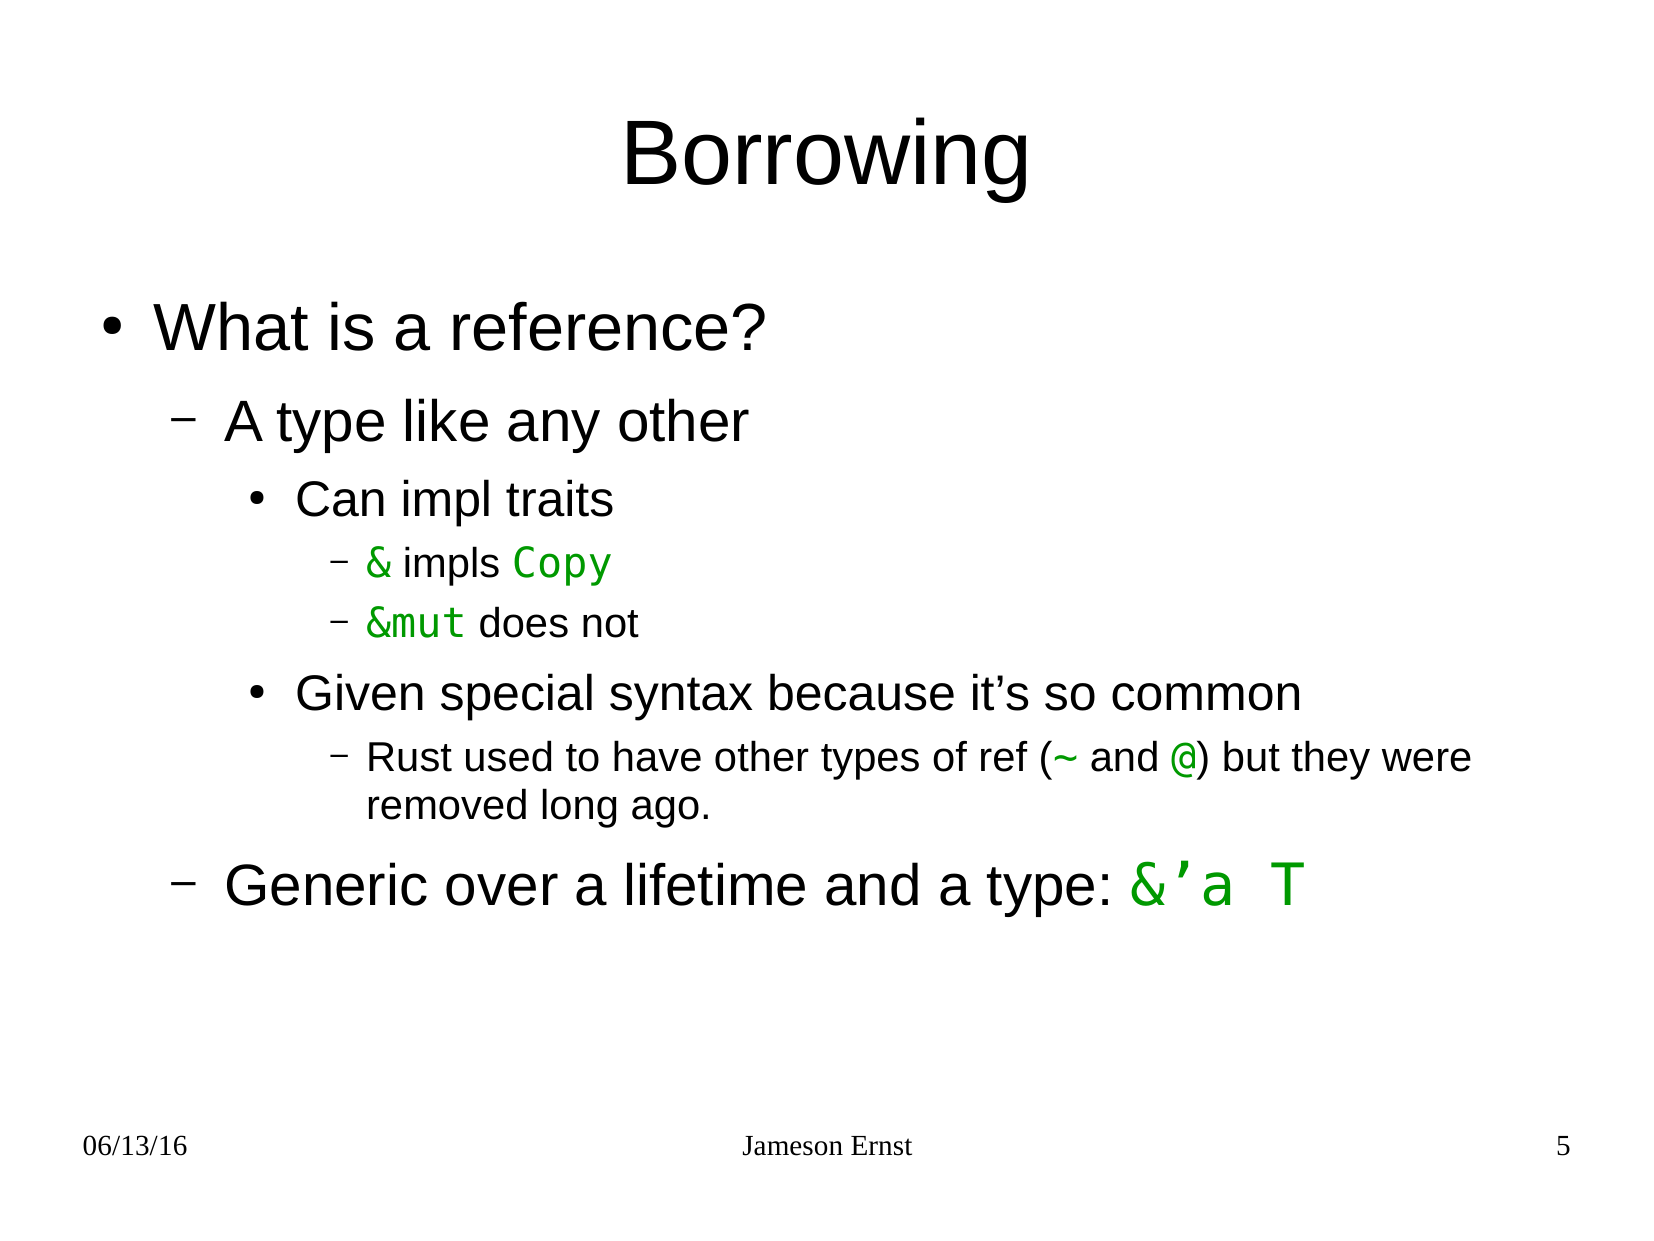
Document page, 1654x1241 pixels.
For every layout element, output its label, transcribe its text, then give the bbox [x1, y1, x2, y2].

list What is a reference? A type like any other Can impl traits & impls Copy &mut does not Given special syntax because it’s so common Rust used to have other types of ref (~ and @) but they were removed long ago. Generic over a lifetime and a type: &’a T [82, 290, 1571, 1010]
title Borrowing [82, 49, 1571, 257]
